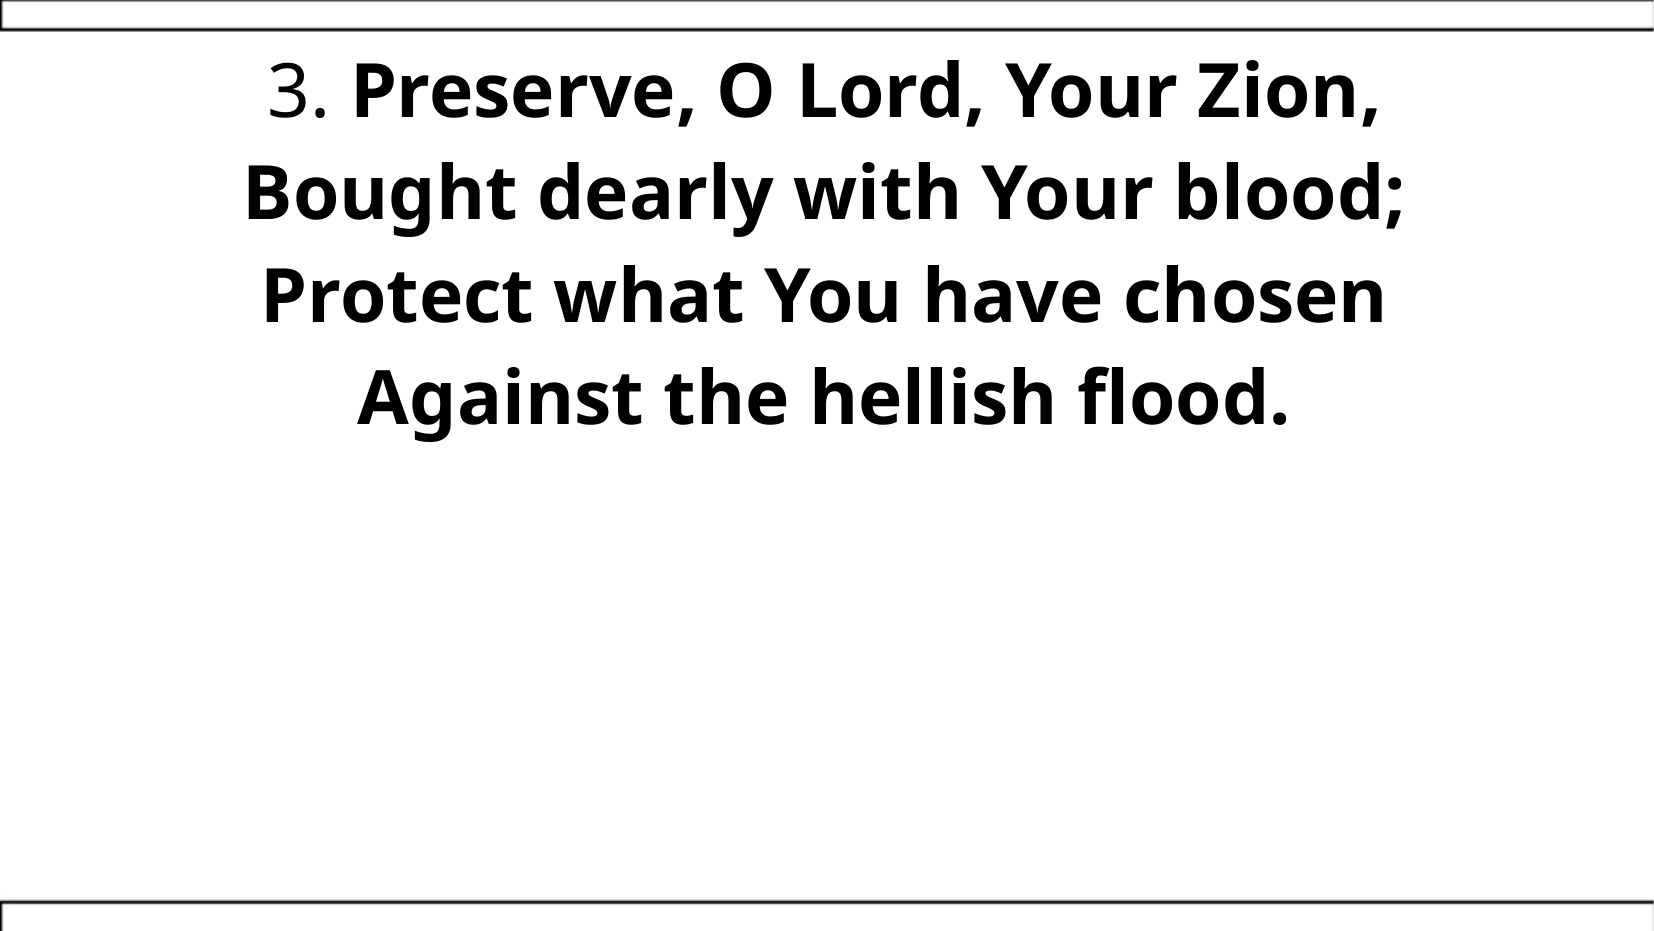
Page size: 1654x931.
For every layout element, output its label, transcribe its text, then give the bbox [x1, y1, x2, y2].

text_box 3. Preserve, O Lord, Your Zion, Bought dearly with Your blood; Protect what You have chosen Against the hellish flood. [105, 30, 1546, 445]
picture [0, 0, 1654, 931]
